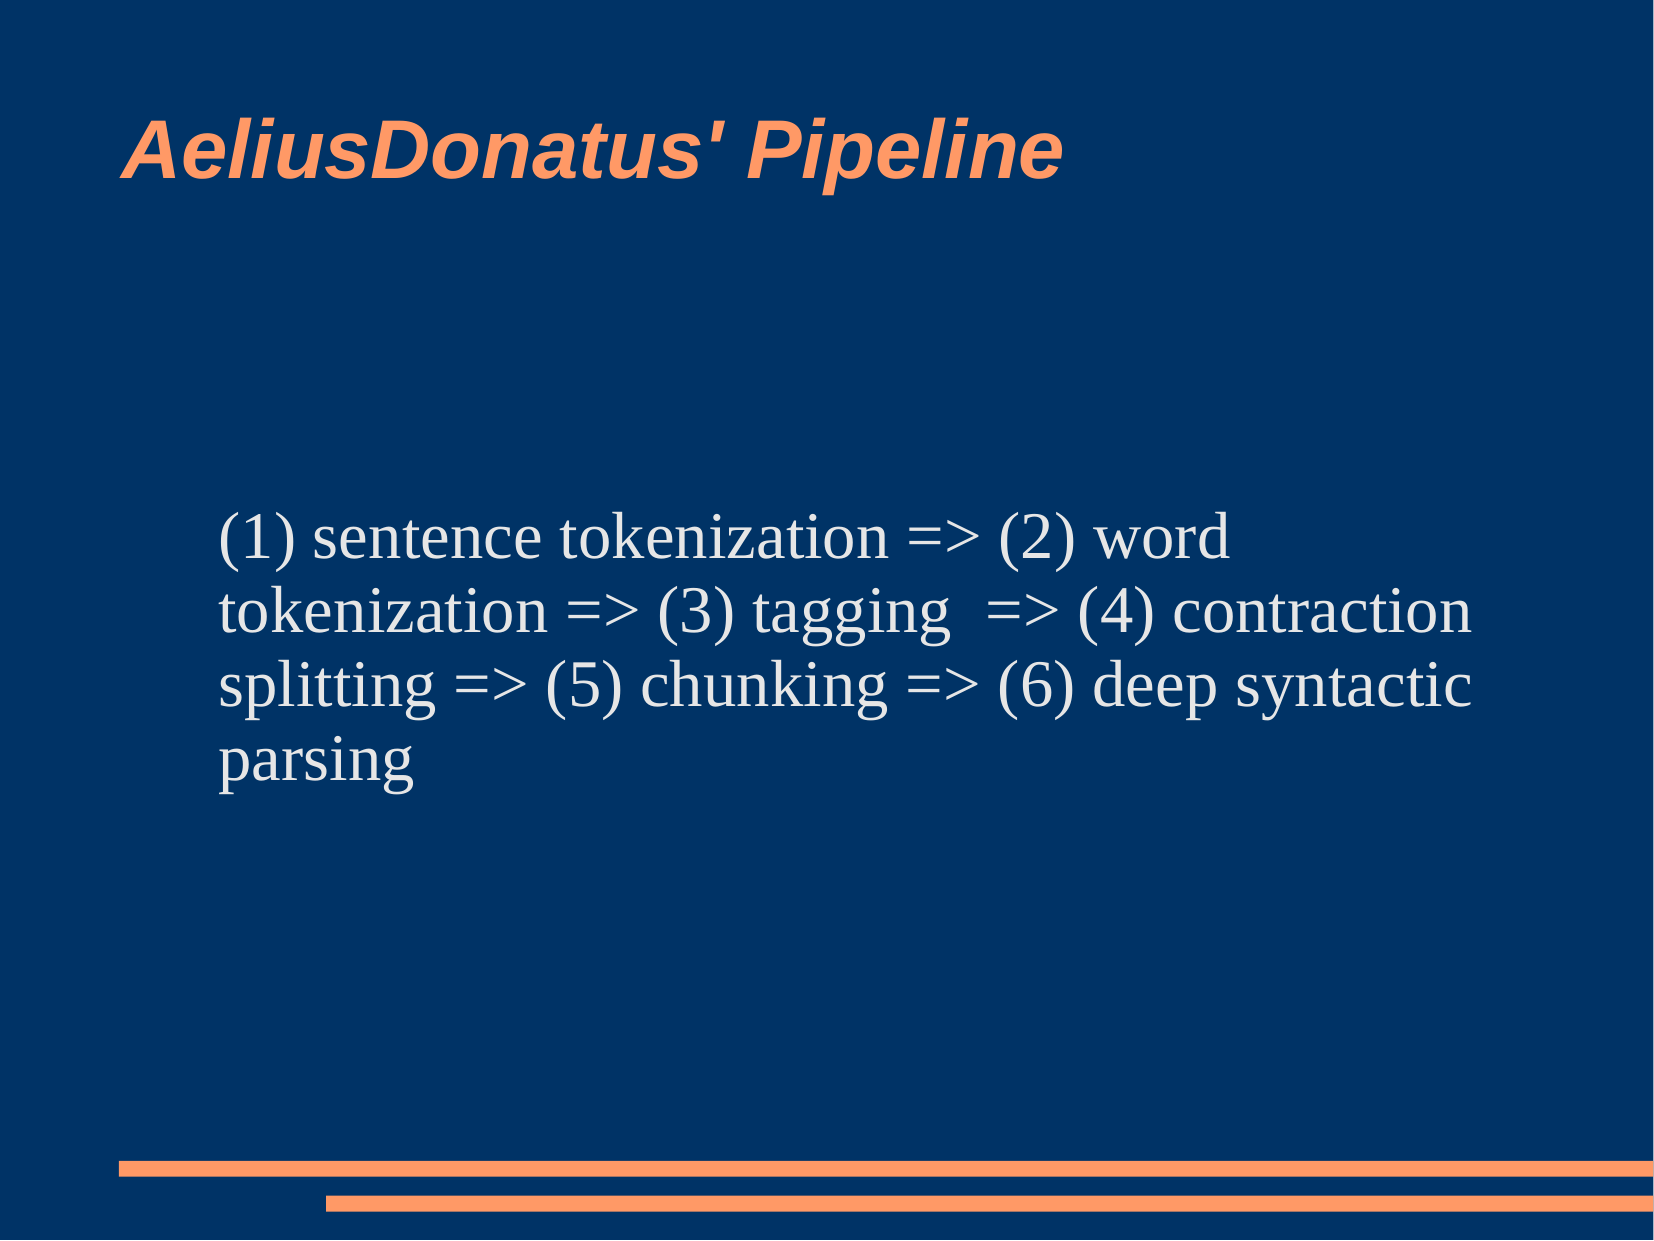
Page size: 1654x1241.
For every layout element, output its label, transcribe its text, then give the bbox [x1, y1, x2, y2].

list (1) sentence tokenization => (2) word tokenization => (3) tagging => (4) contraction splitting => (5) chunking => (6) deep syntactic parsing [147, 350, 1565, 1241]
title AeliusDonatus' Pipeline [121, 46, 1534, 254]
